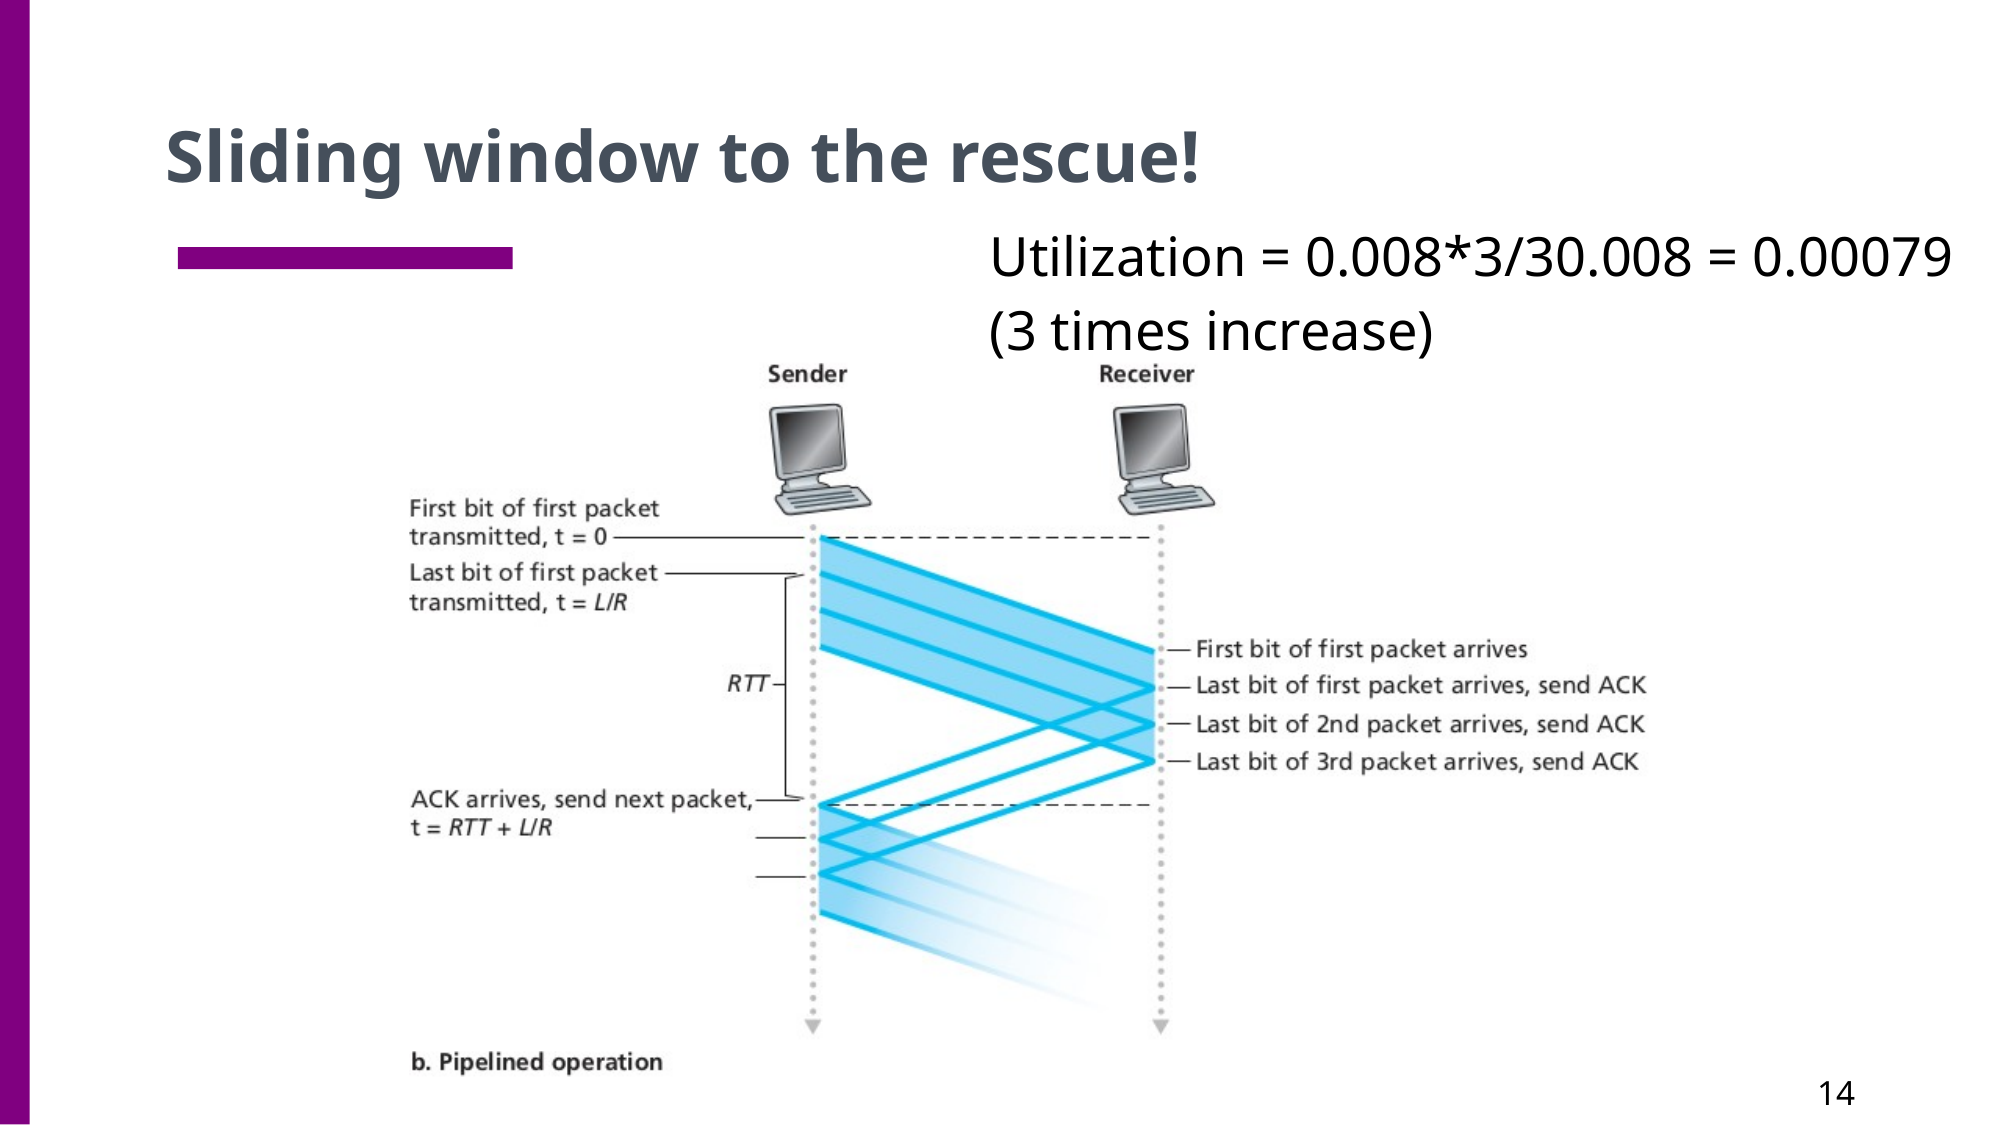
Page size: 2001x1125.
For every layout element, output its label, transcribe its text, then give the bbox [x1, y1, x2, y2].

text_box Sliding window to the rescue! [151, 0, 1849, 212]
text_box Utilization = 0.008*3/30.008 = 0.00079 (3 times increase) [975, 211, 1971, 425]
picture [347, 326, 1711, 1111]
